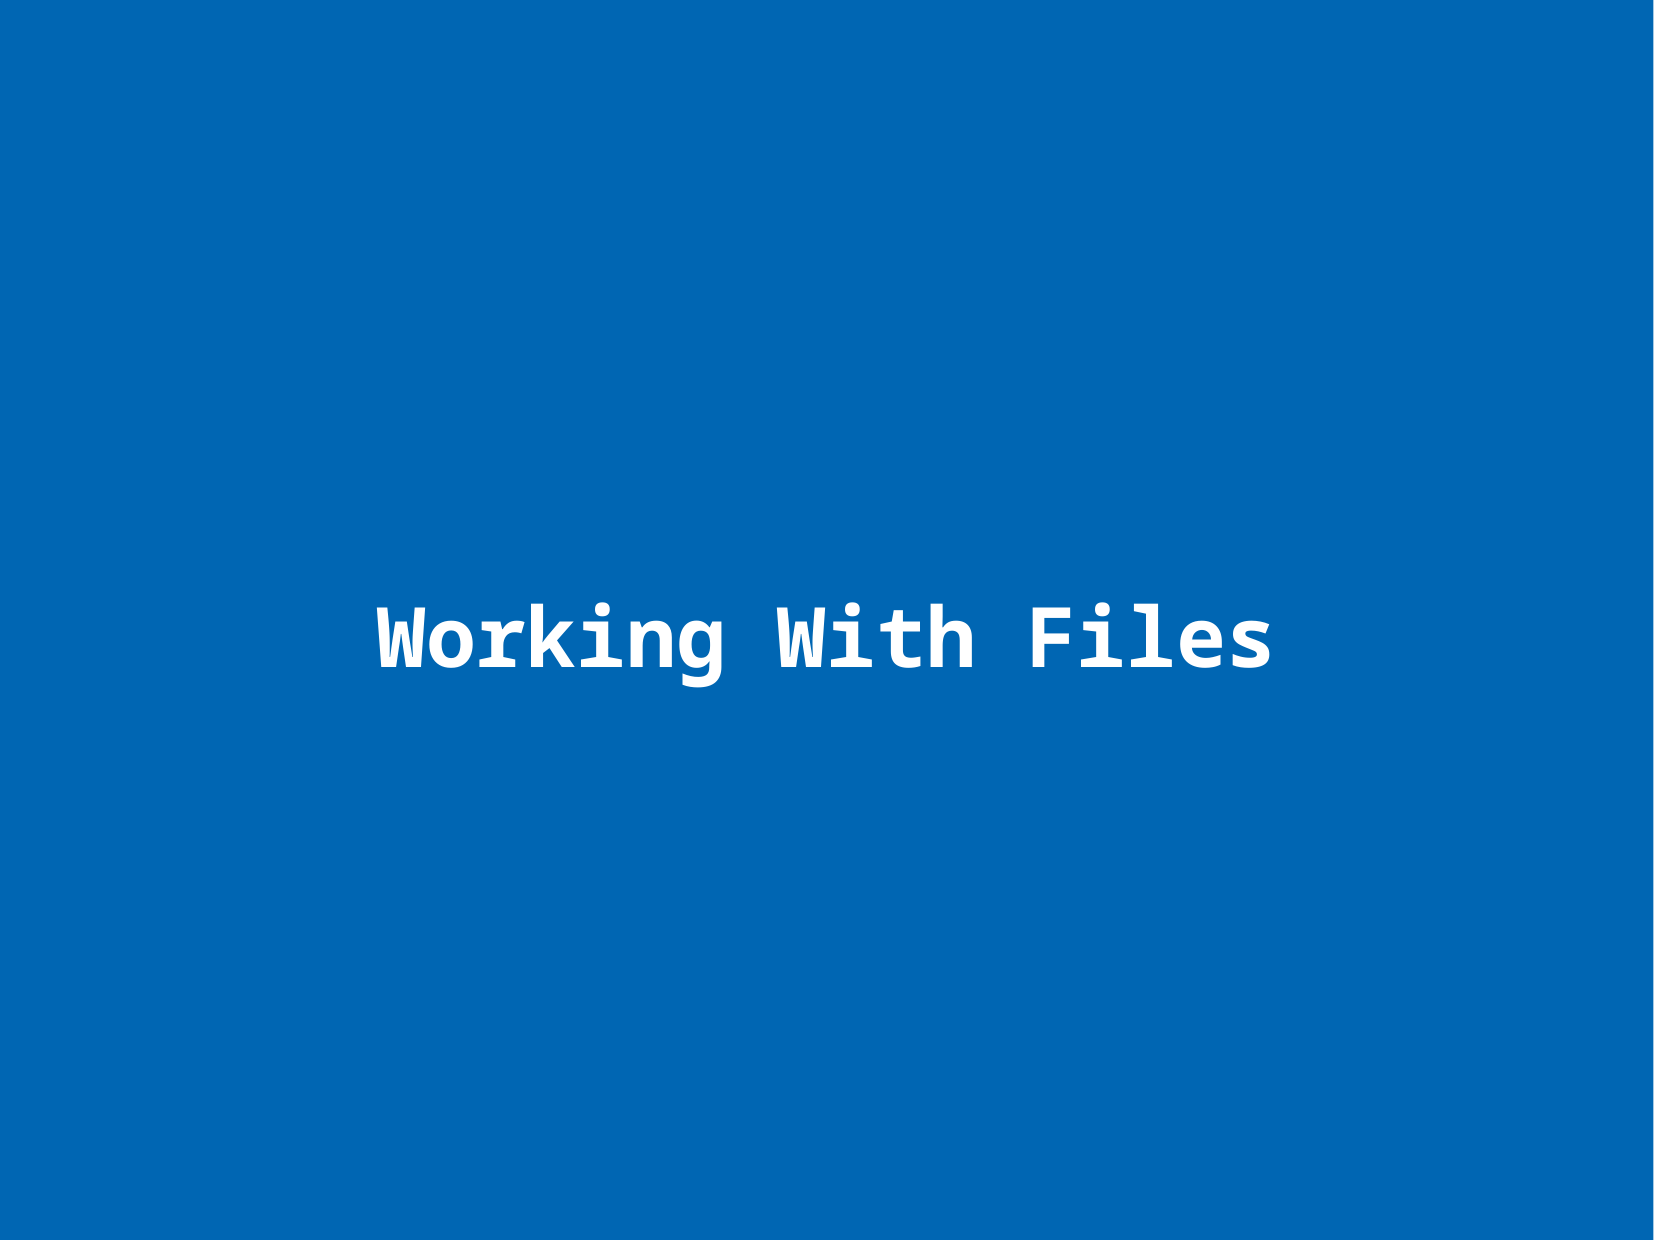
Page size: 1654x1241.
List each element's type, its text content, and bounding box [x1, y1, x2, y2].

text_box Working With Files [261, 571, 1393, 670]
